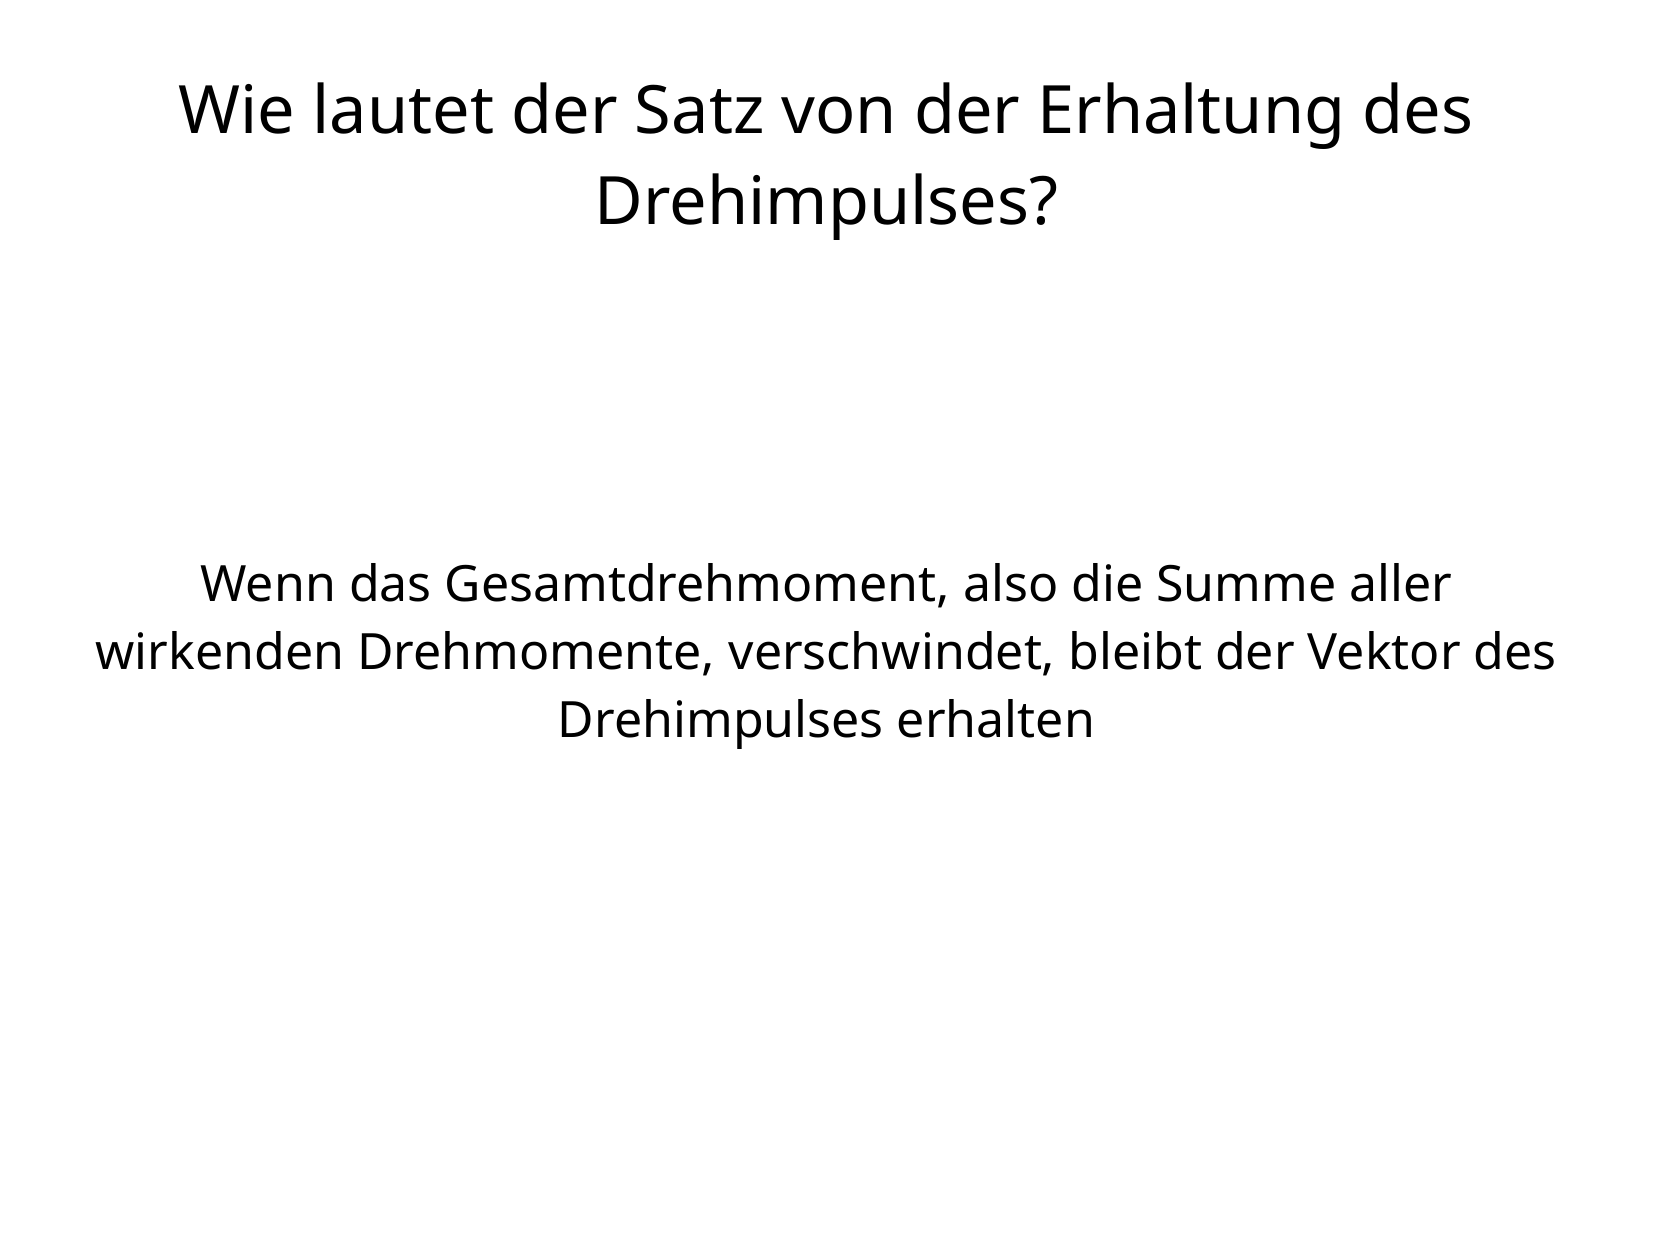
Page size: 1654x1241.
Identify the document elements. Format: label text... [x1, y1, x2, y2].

title Wie lautet der Satz von der Erhaltung des Drehimpulses? [82, 49, 1571, 257]
subtitle Wenn das Gesamtdrehmoment, also die Summe aller wirkenden Drehmomente, verschwindet, bleibt der Vektor des Drehimpulses erhalten [82, 290, 1571, 1010]
